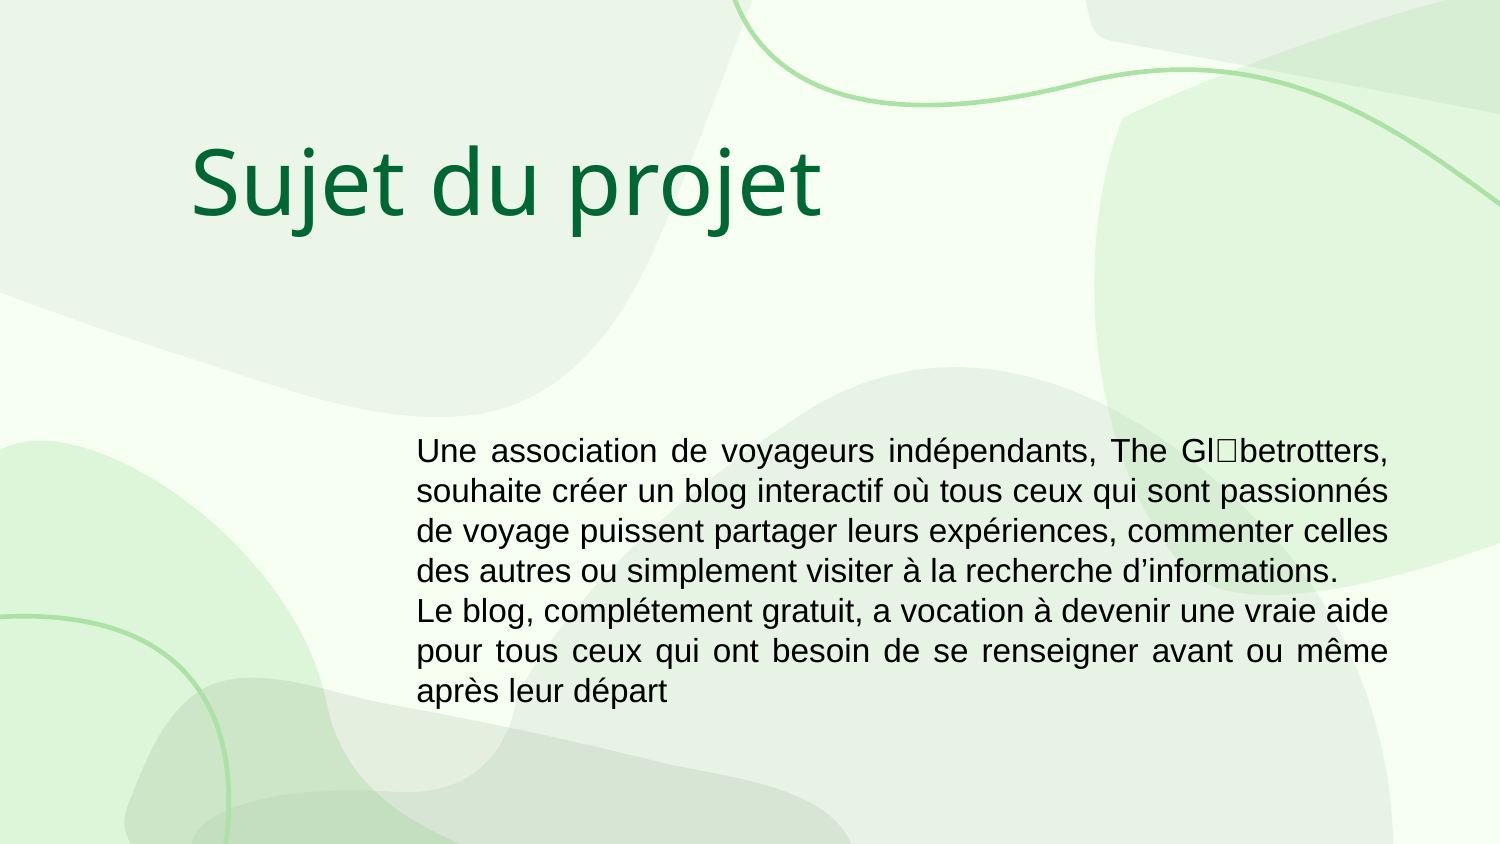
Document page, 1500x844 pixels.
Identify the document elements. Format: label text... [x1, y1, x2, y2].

text_box Une association de voyageurs indépendants, The Gl🌐betrotters, souhaite créer un blog interactif où tous ceux qui sont passionnés de voyage puissent partager leurs expériences, commenter celles des autres ou simplement visiter à la recherche d’informations. Le blog, complétement gratuit, a vocation à devenir une vraie aide pour tous ceux qui ont besoin de se renseigner avant ou même après leur départ [401, 421, 1406, 717]
subtitle Sujet du projet [109, 109, 904, 262]
